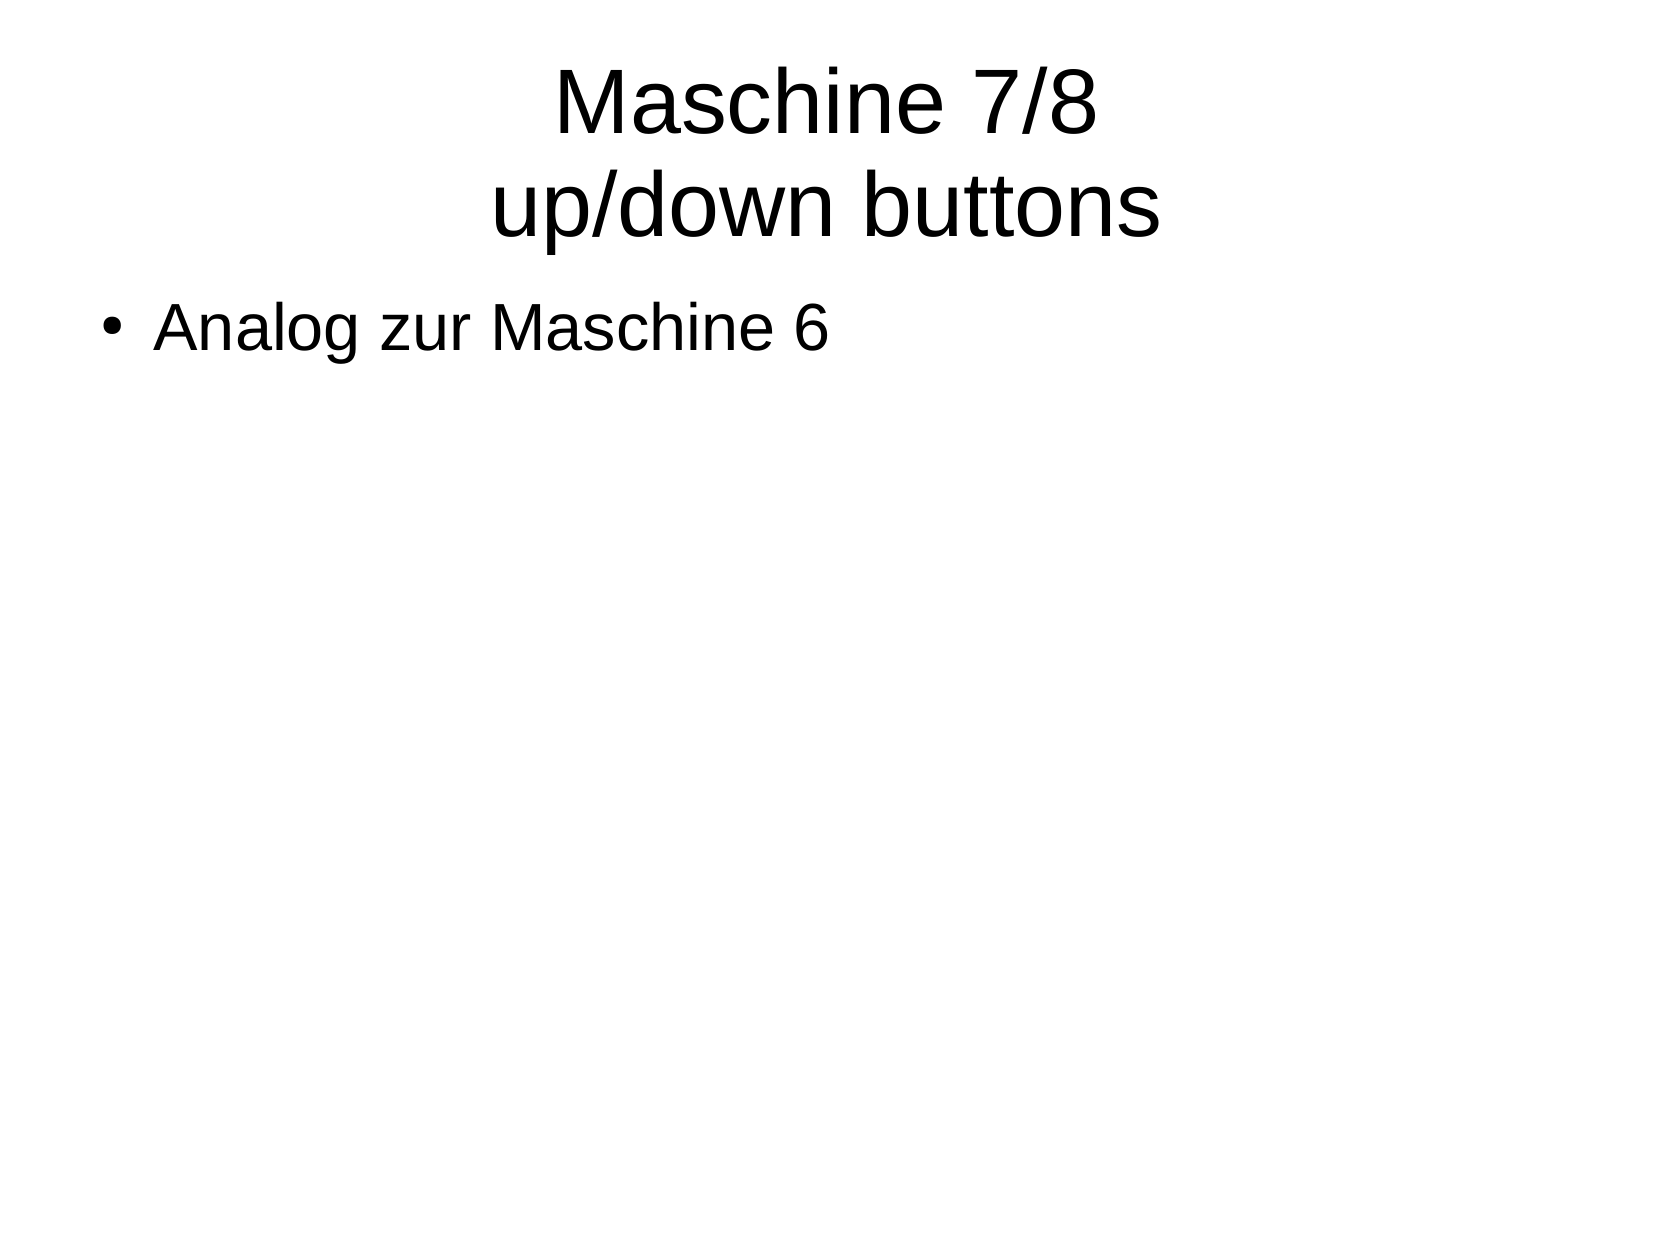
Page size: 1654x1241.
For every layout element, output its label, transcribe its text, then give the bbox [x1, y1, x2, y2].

title Maschine 7/8 up/down buttons [82, 50, 1571, 256]
list Analog zur Maschine 6 [82, 290, 1571, 1109]
